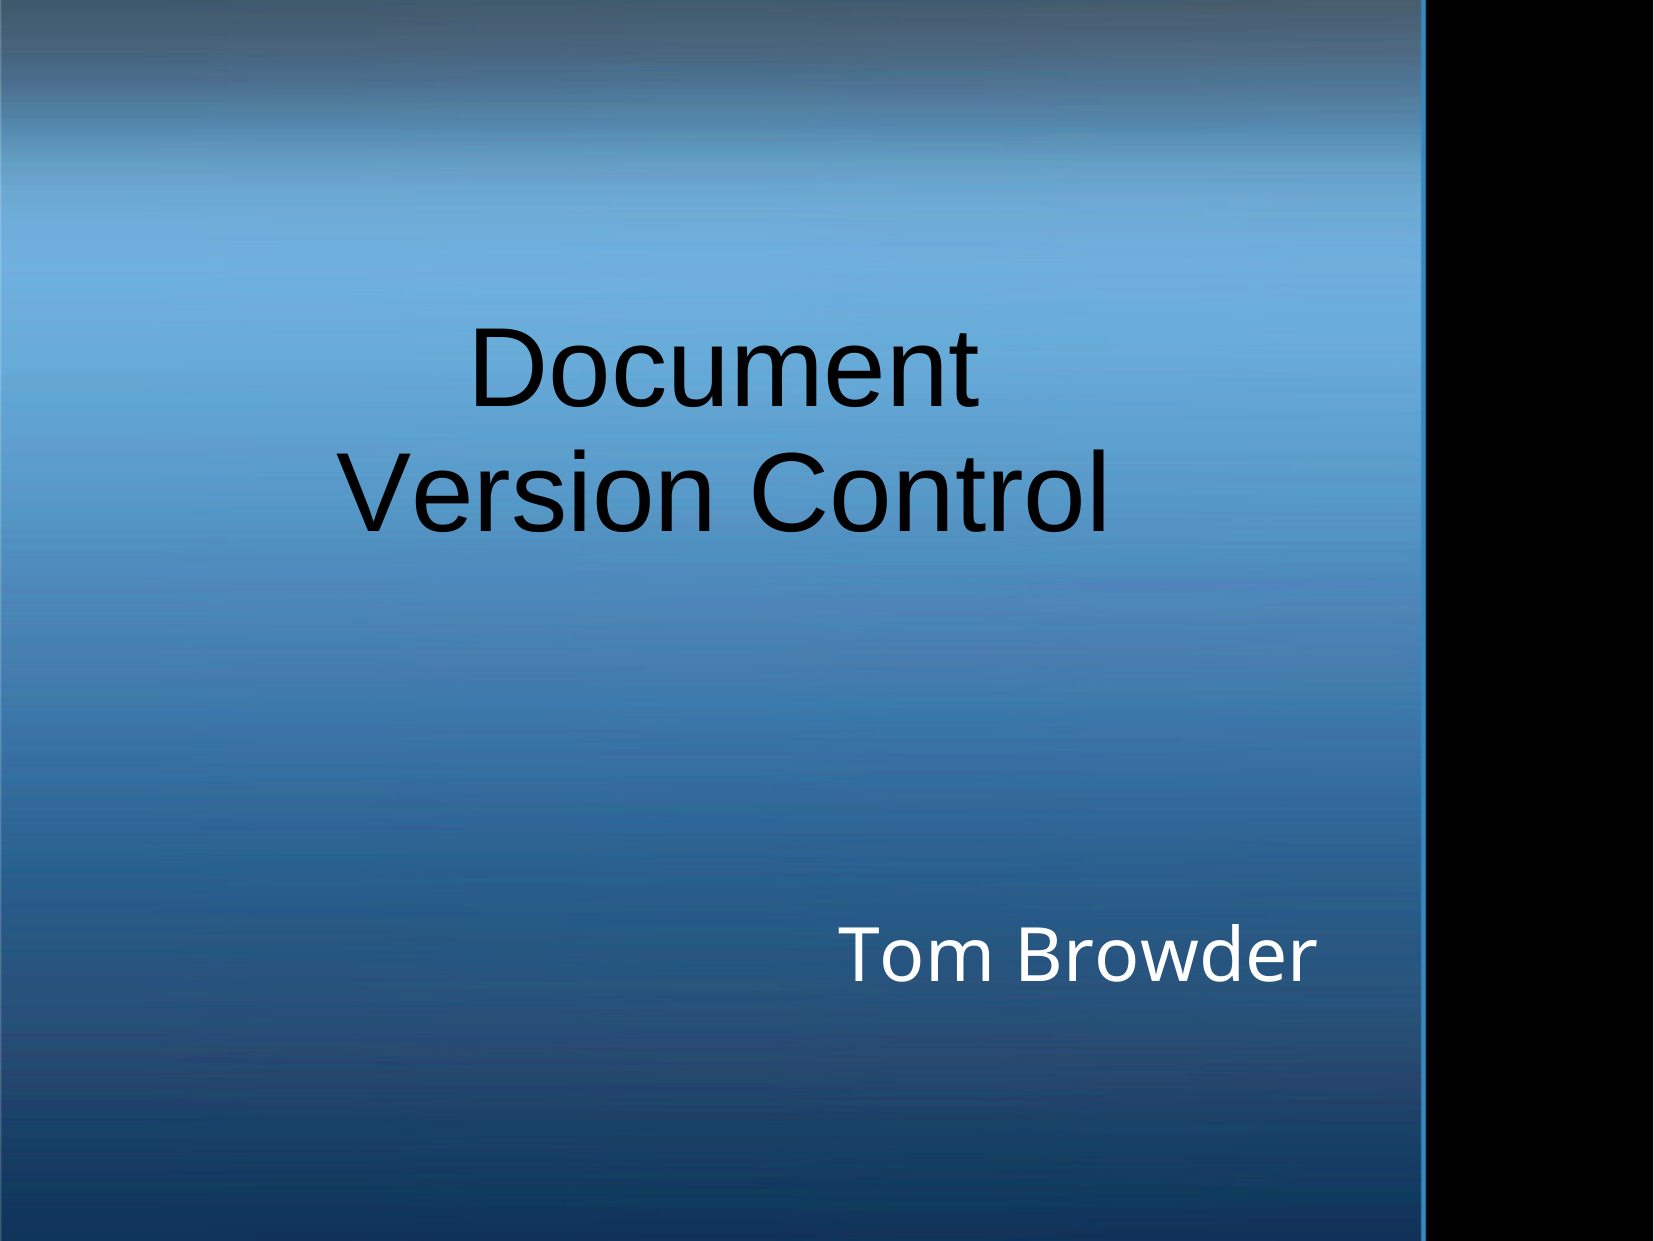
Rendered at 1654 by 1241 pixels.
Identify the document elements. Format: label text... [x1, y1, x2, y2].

picture [0, 0, 1654, 1241]
title Tom Browder [375, 908, 1319, 996]
title Document Version Control [0, 282, 1448, 703]
